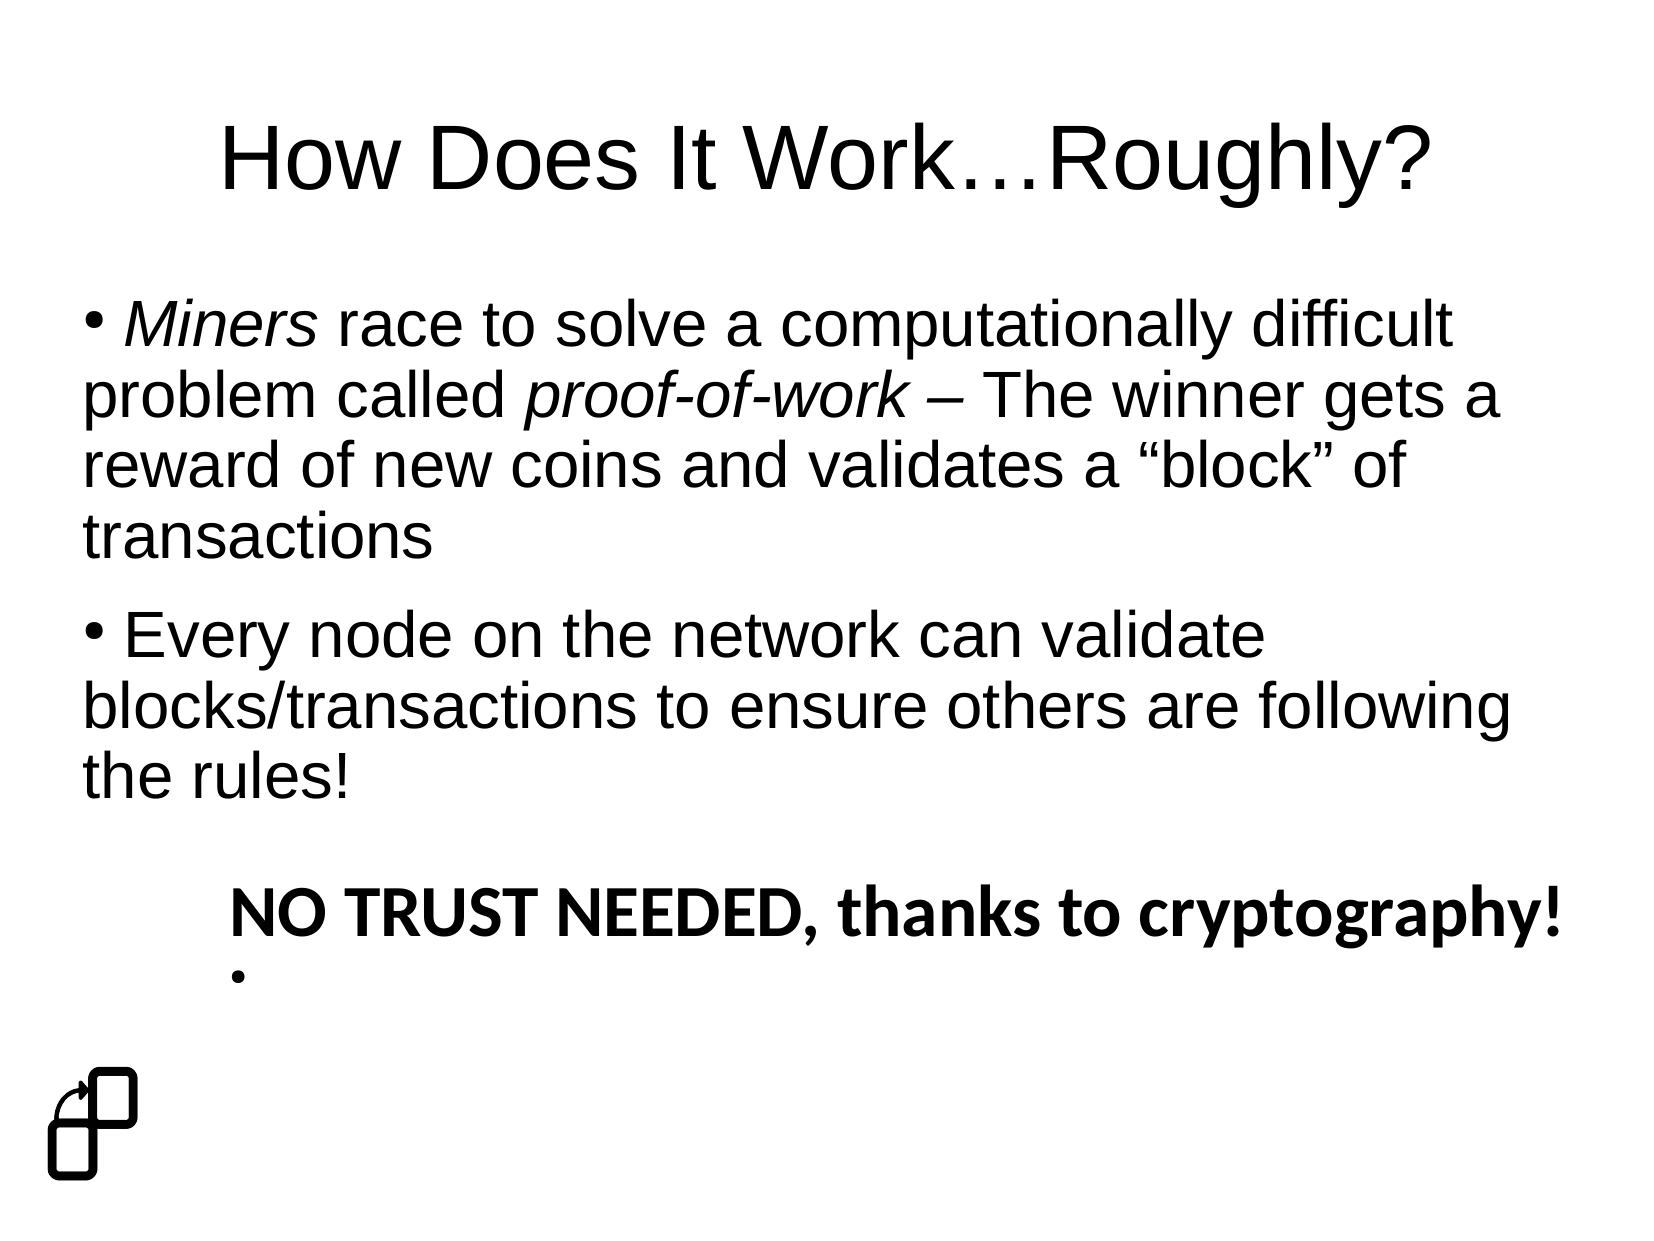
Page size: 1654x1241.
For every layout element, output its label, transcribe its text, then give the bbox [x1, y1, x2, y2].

list Miners race to solve a computationally difficult problem called proof-of-work – The winner gets a reward of new coins and validates a “block” of transactions Every node on the network can validate blocks/transactions to ensure others are following the rules! NO TRUST NEEDED, thanks to cryptography! [82, 290, 1571, 1010]
title How Does It Work…Roughly? [82, 97, 1571, 209]
picture [30, 1062, 153, 1186]
